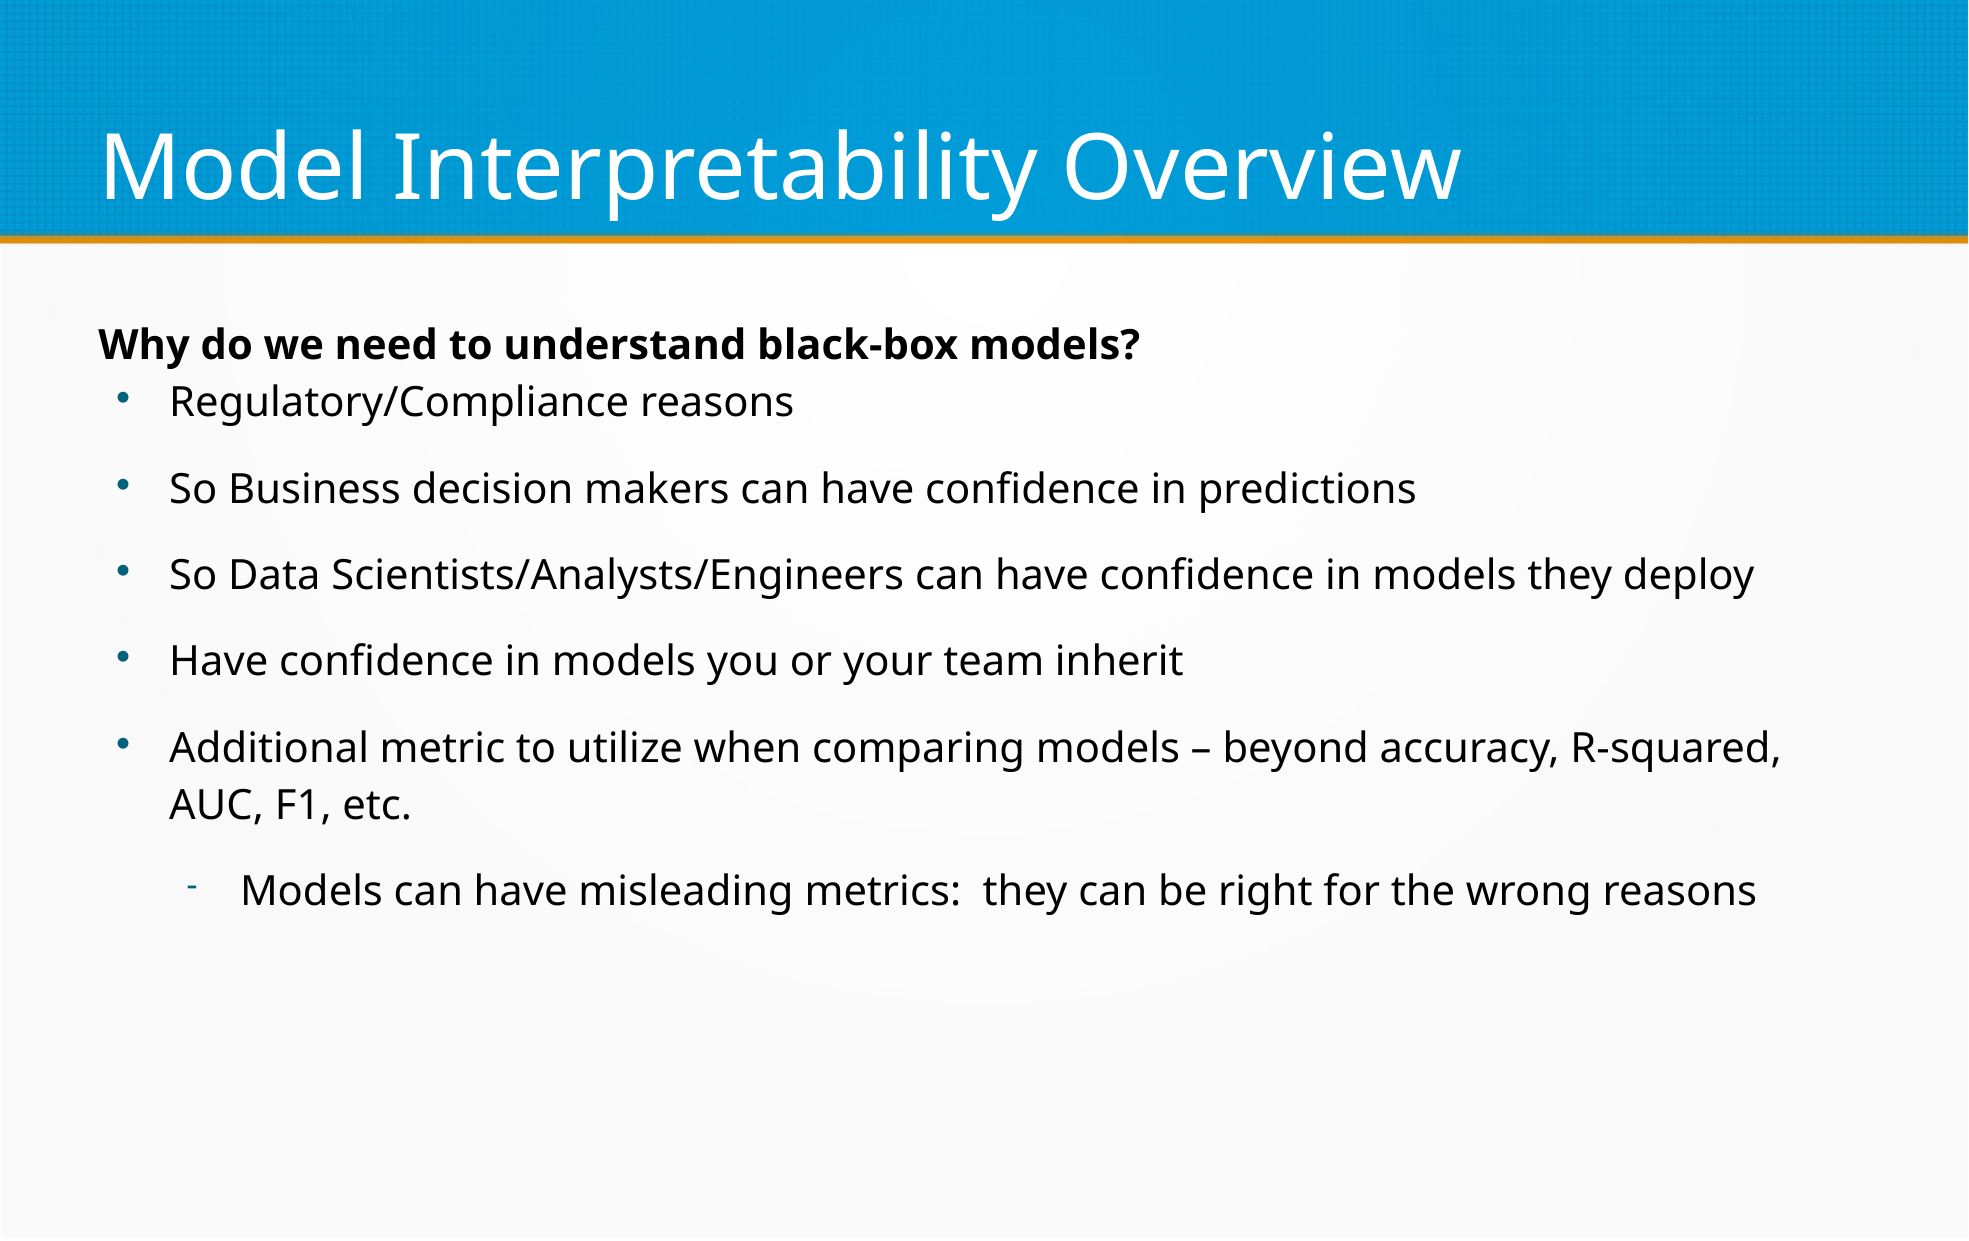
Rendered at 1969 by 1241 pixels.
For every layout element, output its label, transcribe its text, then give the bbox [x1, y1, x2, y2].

picture [0, 233, 1969, 1241]
text_box Model Interpretability Overview [98, 19, 1870, 227]
text_box Why do we need to understand black-box models? Regulatory/Compliance reasons So Business decision makers can have confidence in predictions So Data Scientists/Analysts/Engineers can have confidence in models they deploy Have confidence in models you or your team inherit Additional metric to utilize when comparing models – beyond accuracy, R-squared, AUC, F1, etc. Models can have misleading metrics: they can be right for the wrong reasons [98, 315, 1860, 1080]
